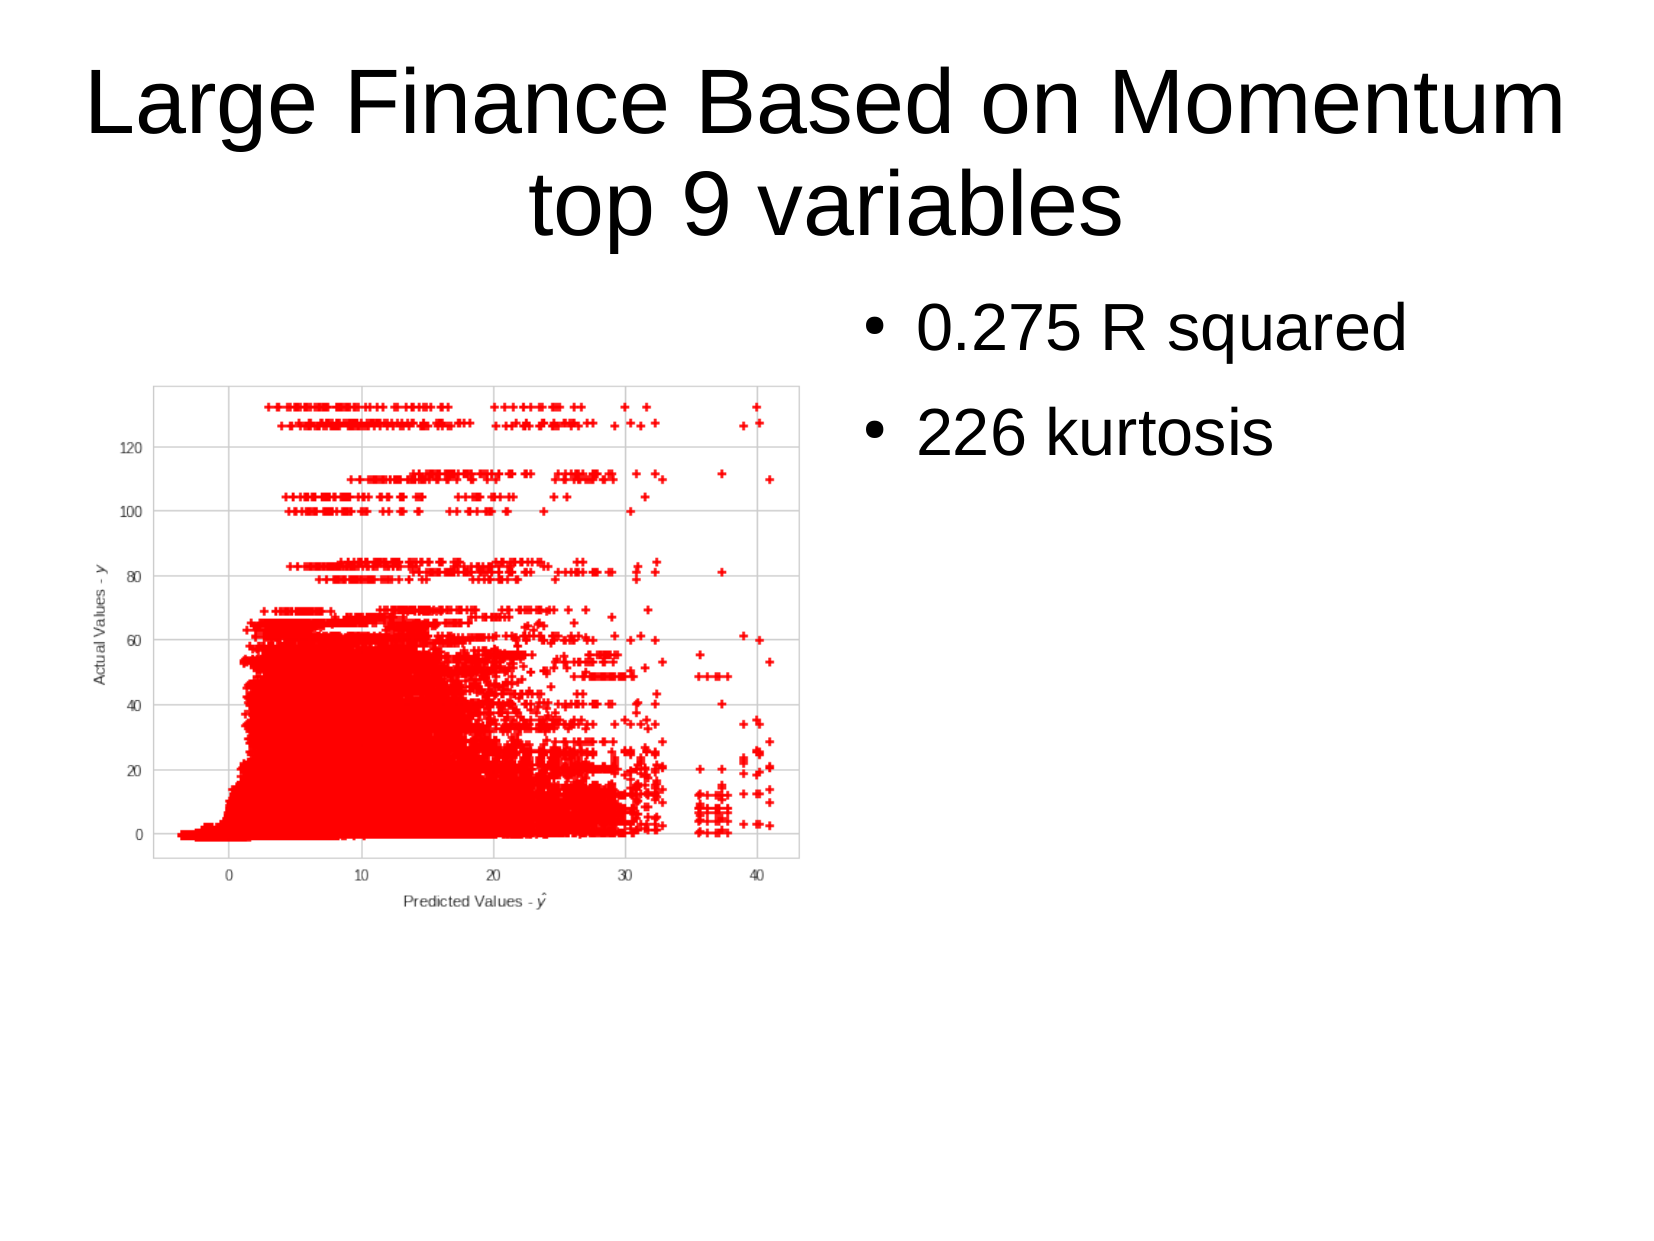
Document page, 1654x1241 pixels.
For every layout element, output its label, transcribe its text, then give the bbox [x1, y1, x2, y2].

list 0.275 R squared 226 kurtosis [845, 290, 1572, 634]
picture [82, 377, 809, 923]
title Large Finance Based on Momentum top 9 variables [82, 49, 1571, 257]
